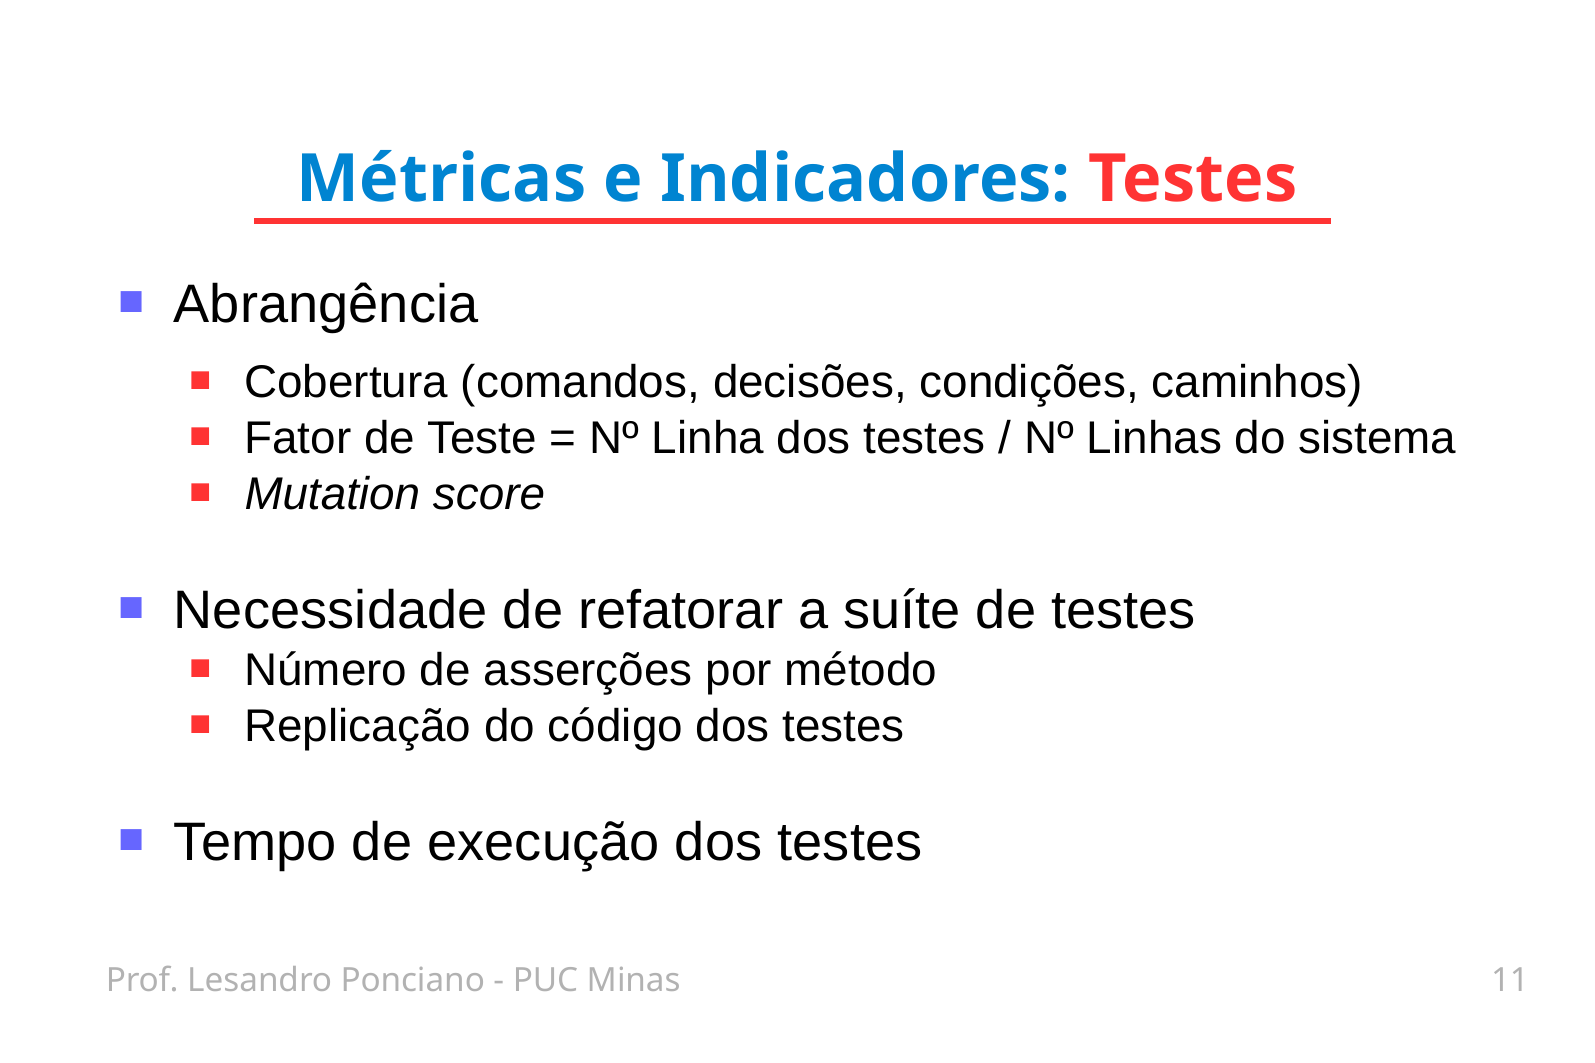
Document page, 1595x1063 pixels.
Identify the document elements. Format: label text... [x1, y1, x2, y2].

title Métricas e Indicadores: Testes [132, 96, 1462, 255]
list Abrangência Cobertura (comandos, decisões, condições, caminhos) Fator de Teste = Nº Linha dos testes / Nº Linhas do sistema Mutation score Necessidade de refatorar a suíte de testes Número de asserções por método Replicação do código dos testes Tempo de execução dos testes [102, 273, 1506, 982]
